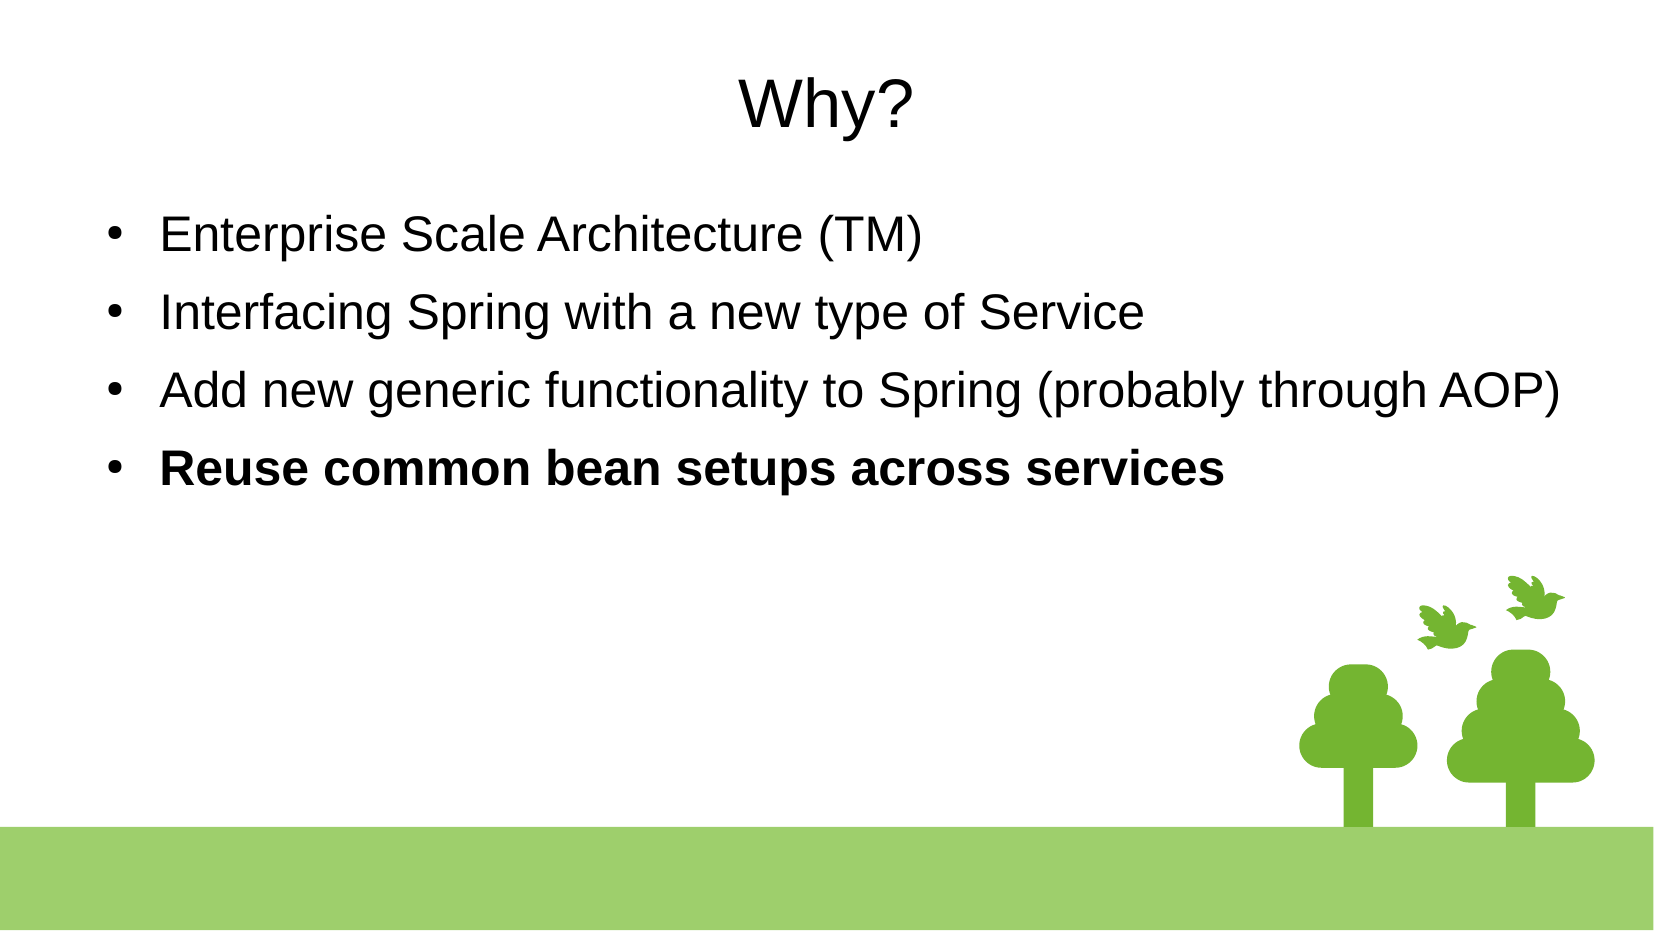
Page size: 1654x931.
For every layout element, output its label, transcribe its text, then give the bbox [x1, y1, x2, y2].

list Enterprise Scale Architecture (TM) Interfacing Spring with a new type of Service Add new generic functionality to Spring (probably through AOP) Reuse common bean setups across services [88, 206, 1565, 739]
title Why? [88, 29, 1565, 178]
